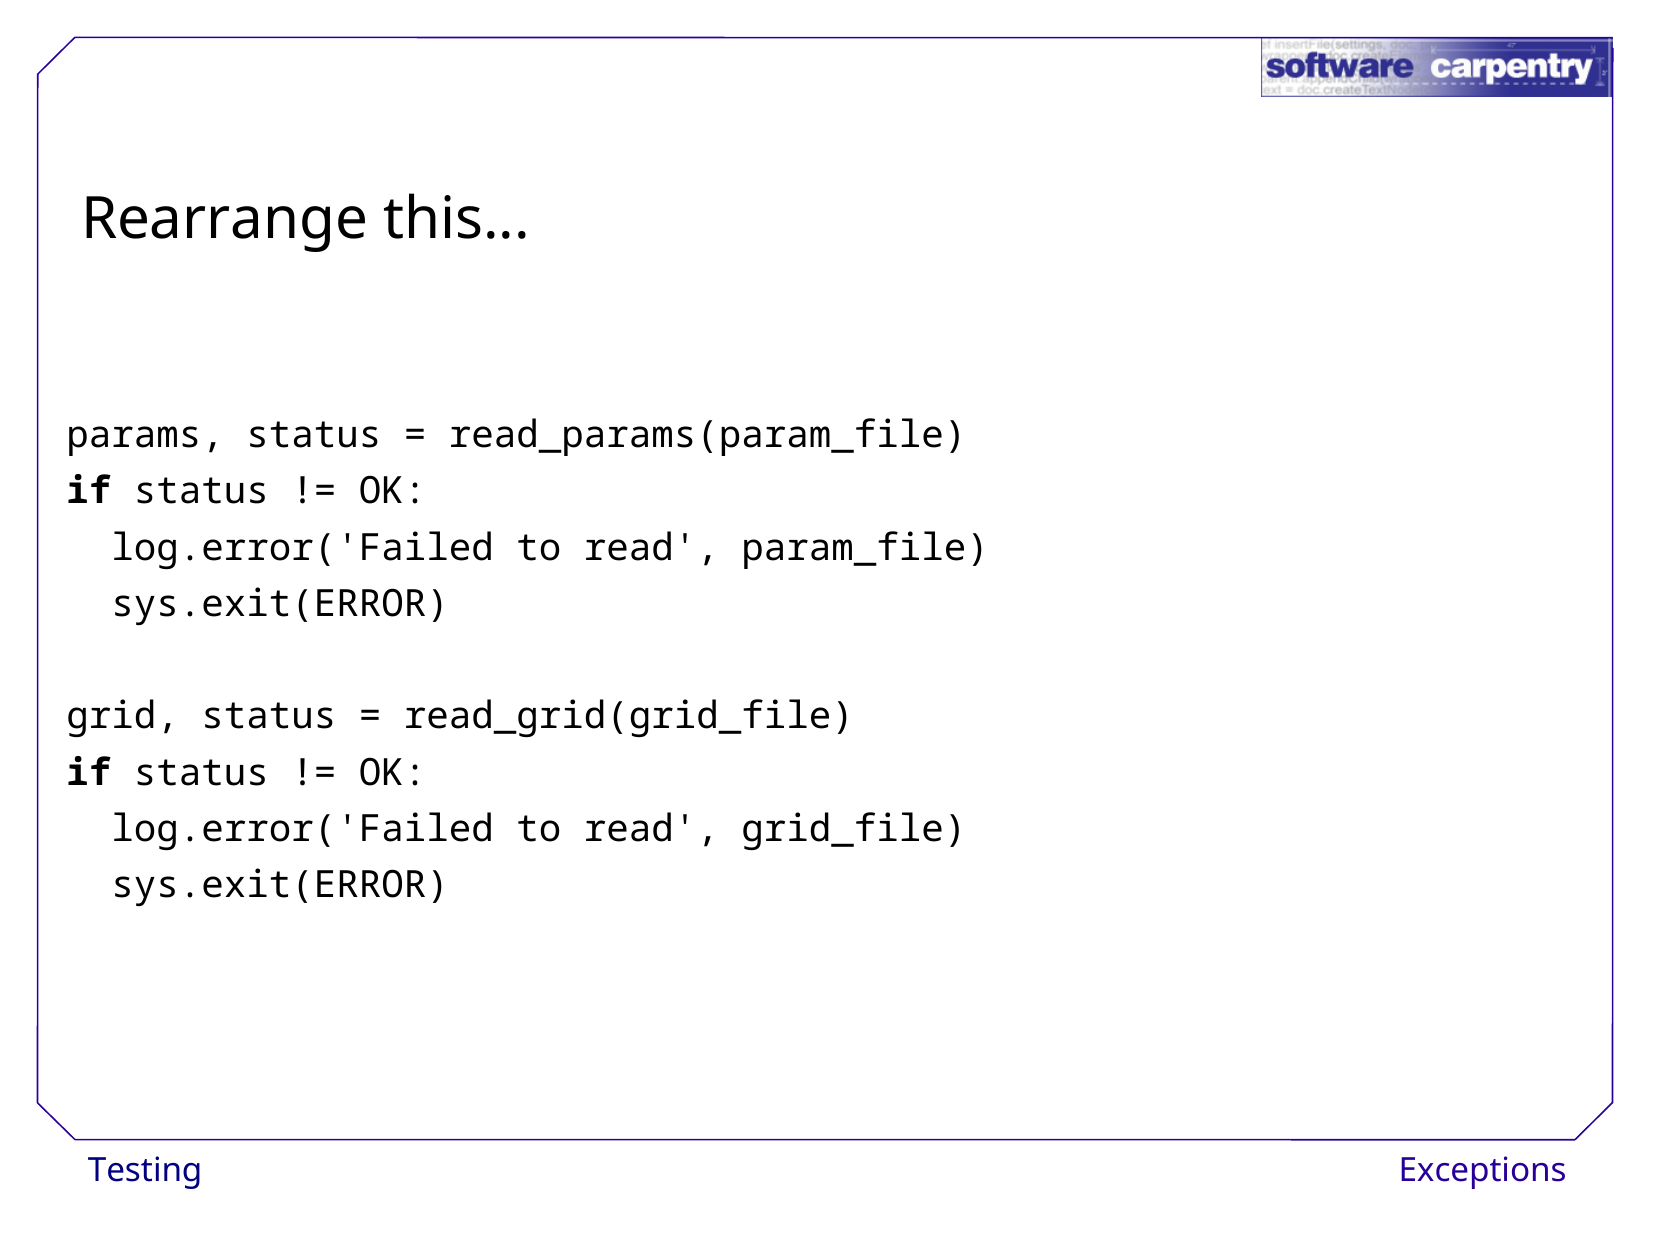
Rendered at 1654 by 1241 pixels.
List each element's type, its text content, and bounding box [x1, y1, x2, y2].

text_box params, status = read_params(param_file) if status != OK: log.error('Failed to read', param_file) sys.exit(ERROR) grid, status = read_grid(grid_file) if status != OK: log.error('Failed to read', grid_file) sys.exit(ERROR) [51, 391, 875, 933]
picture [1261, 39, 1613, 97]
text_box Rearrange this... [66, 138, 695, 259]
